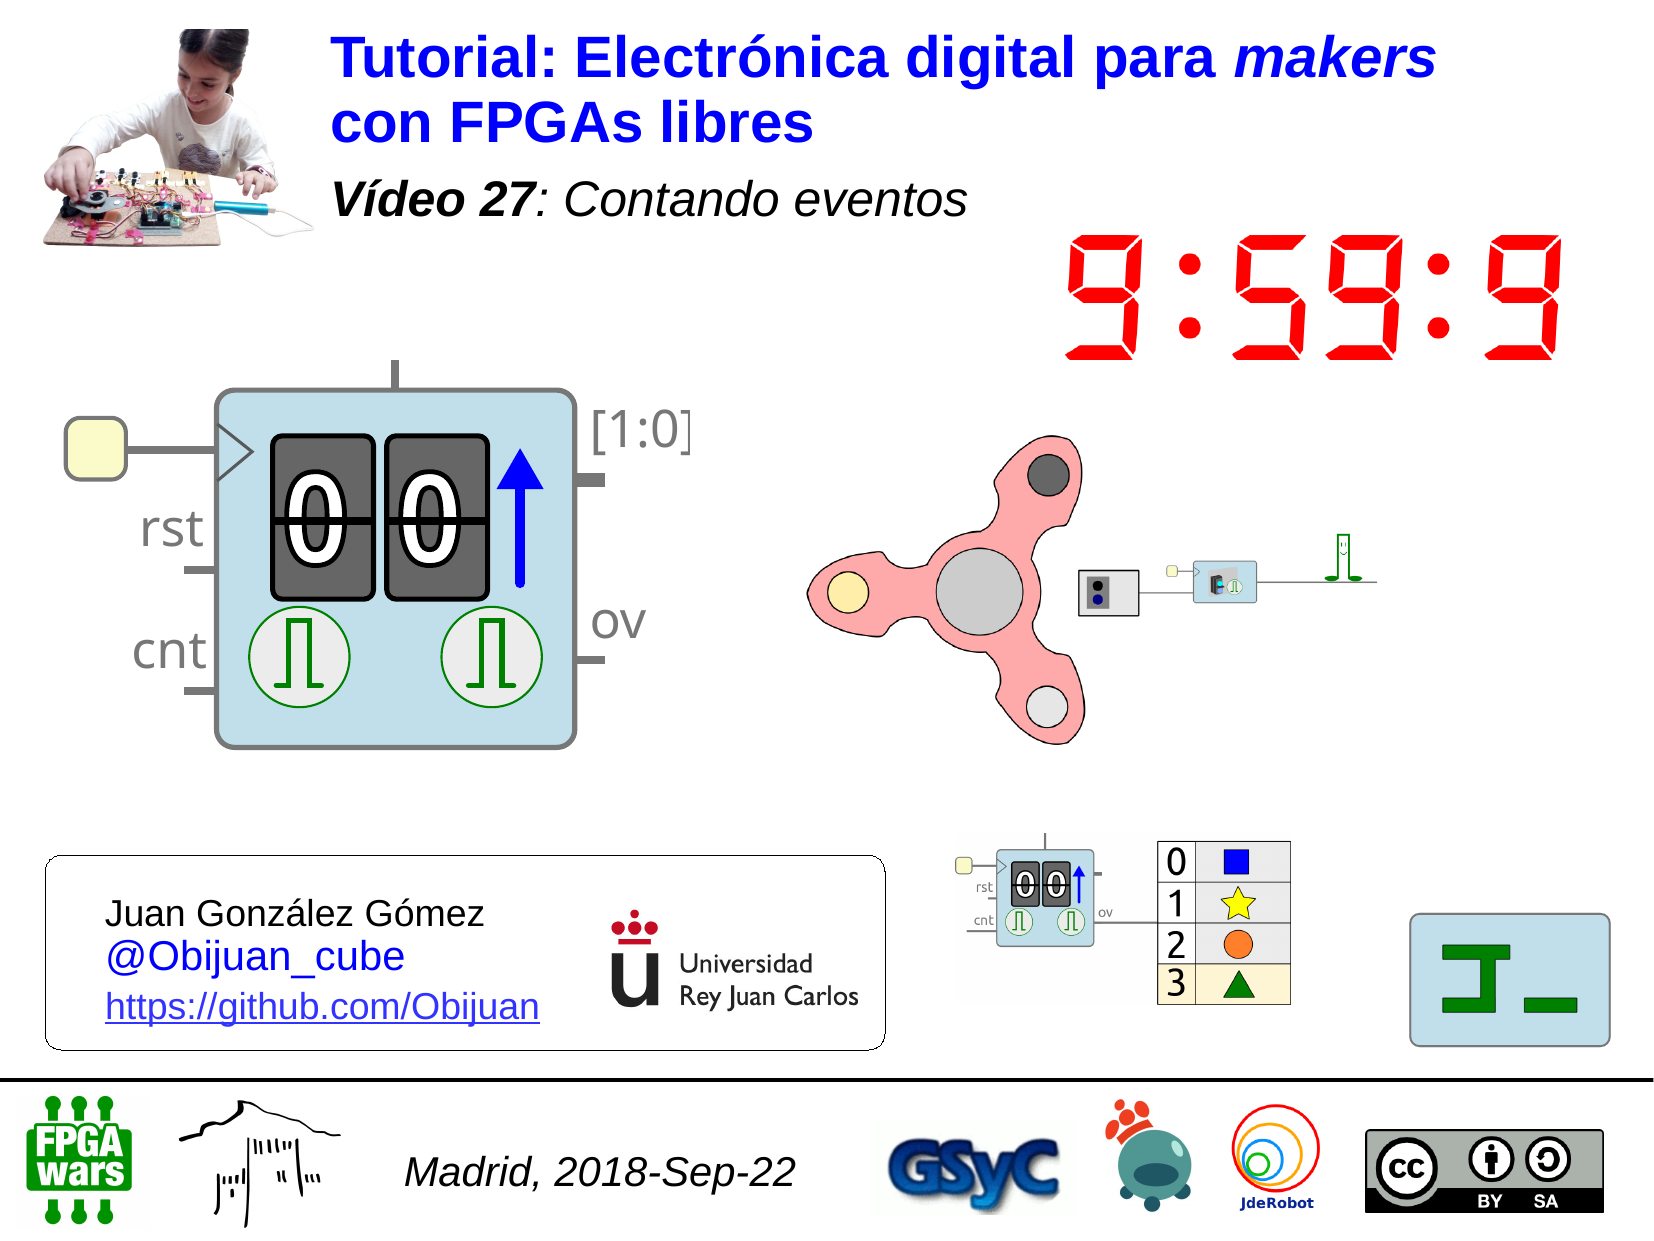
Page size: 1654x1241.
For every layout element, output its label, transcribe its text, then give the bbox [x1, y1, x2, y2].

text_box Vídeo 27: Contando eventos [330, 143, 1561, 256]
text_box [45, 855, 886, 1051]
picture [165, 1089, 361, 1241]
text_box https://github.com/Obijuan [90, 978, 556, 1036]
picture [955, 833, 1291, 1006]
picture [870, 1120, 1076, 1216]
picture [780, 235, 1561, 759]
picture [595, 899, 871, 1021]
picture [30, 29, 691, 751]
picture [15, 1095, 150, 1231]
picture [1090, 1094, 1336, 1216]
title Tutorial: Electrónica digital para makers con FPGAs libres [330, 15, 1471, 143]
picture [1365, 1120, 1604, 1221]
text_box @Obijuan_cube [90, 925, 451, 1001]
text_box Juan González Gómez [90, 885, 601, 946]
text_box Madrid, 2018-Sep-22 [360, 1125, 841, 1219]
picture [1398, 899, 1621, 1054]
